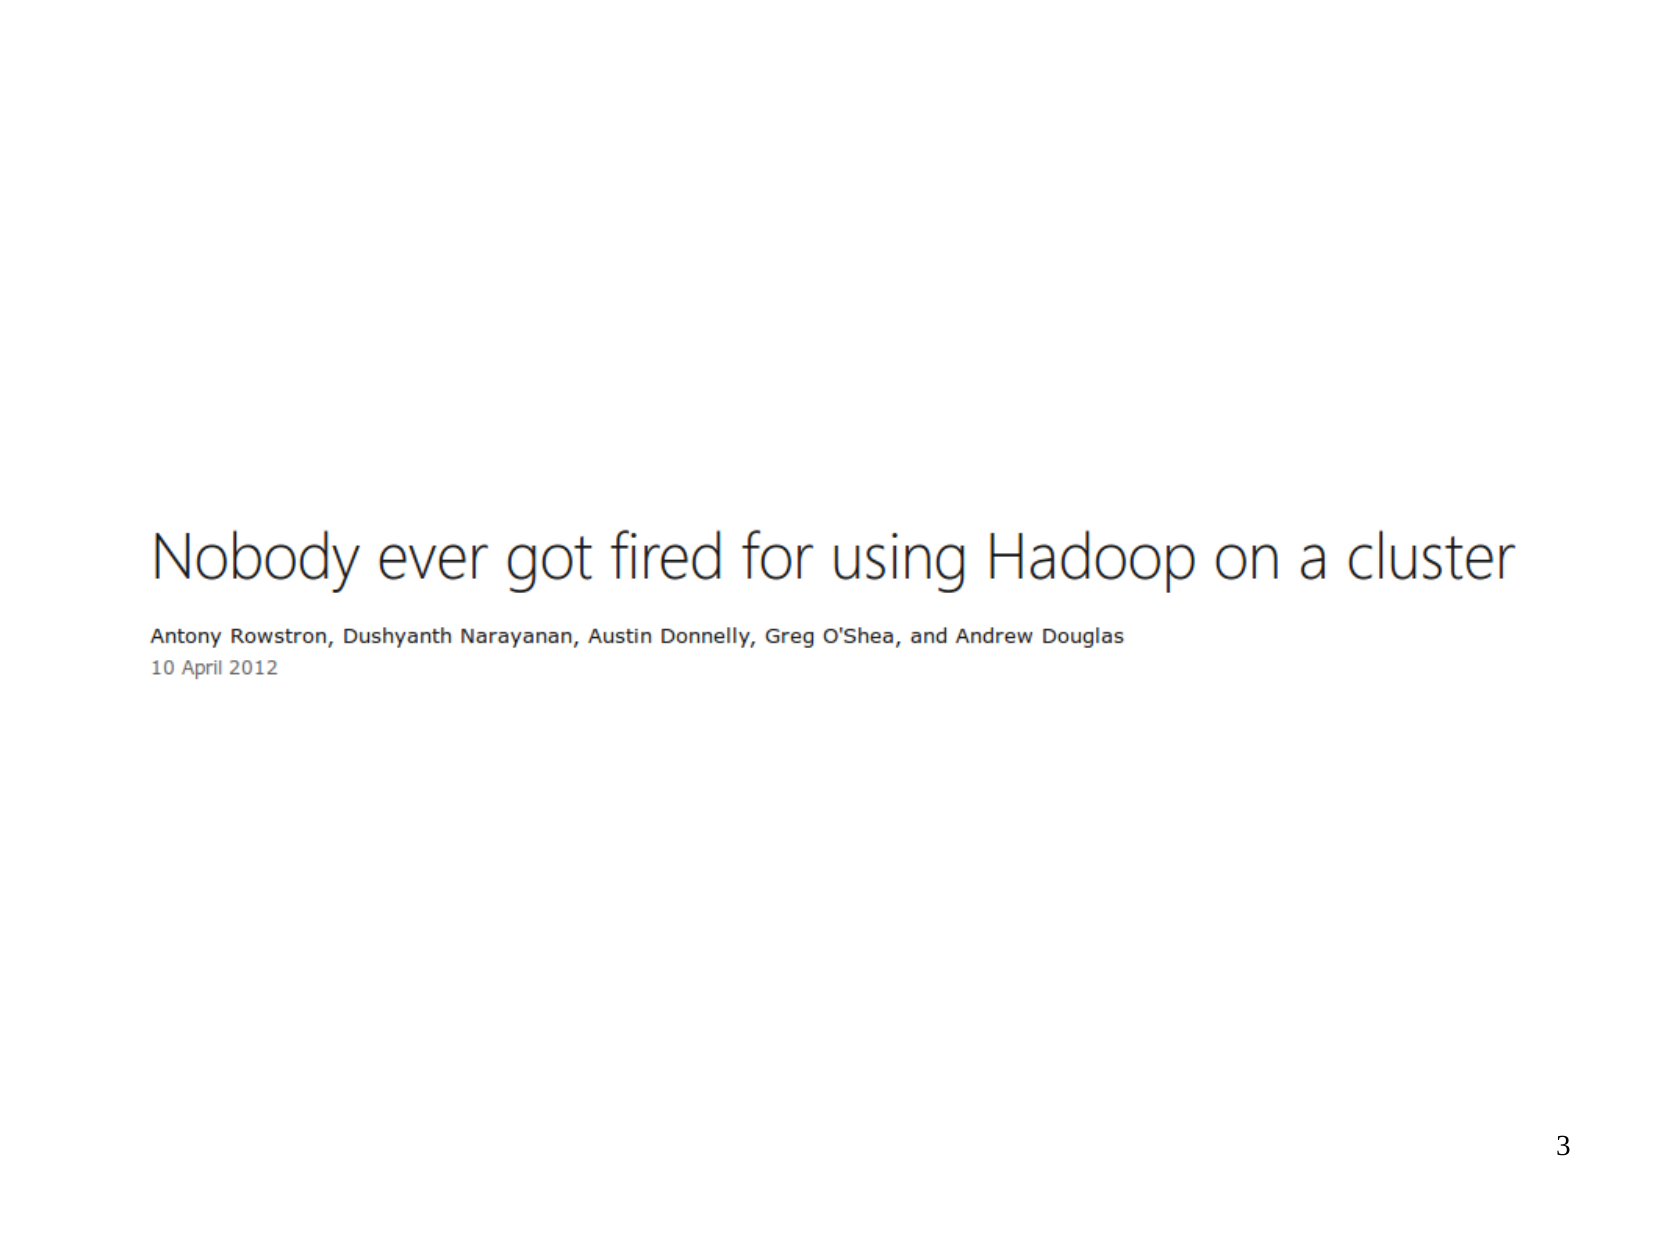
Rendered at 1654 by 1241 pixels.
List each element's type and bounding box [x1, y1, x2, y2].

picture [110, 505, 1575, 714]
